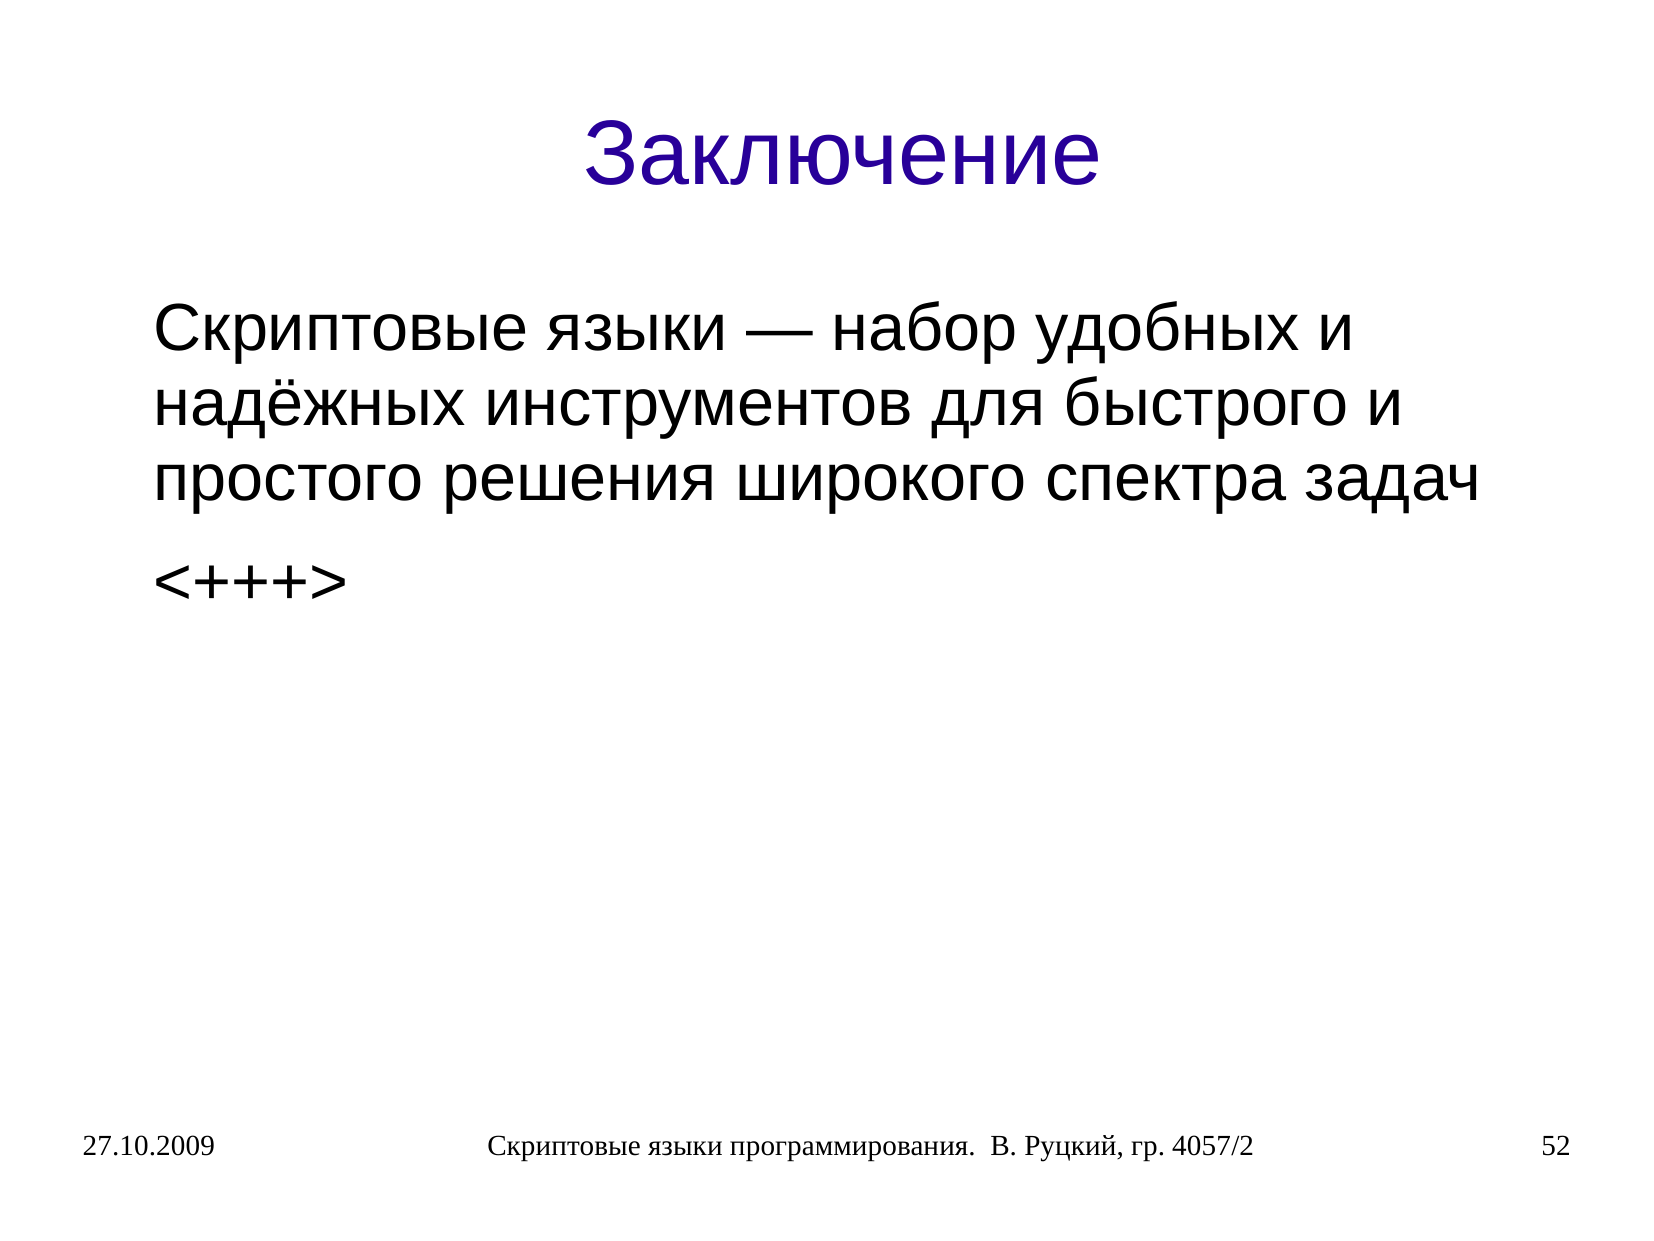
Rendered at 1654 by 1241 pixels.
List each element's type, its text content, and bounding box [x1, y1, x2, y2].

list Скриптовые языки — набор удобныx и надёжныx инструментов для быстрого и простого решения широкого спектра задач <+++> [82, 290, 1571, 1109]
title Заключение [82, 49, 1571, 257]
